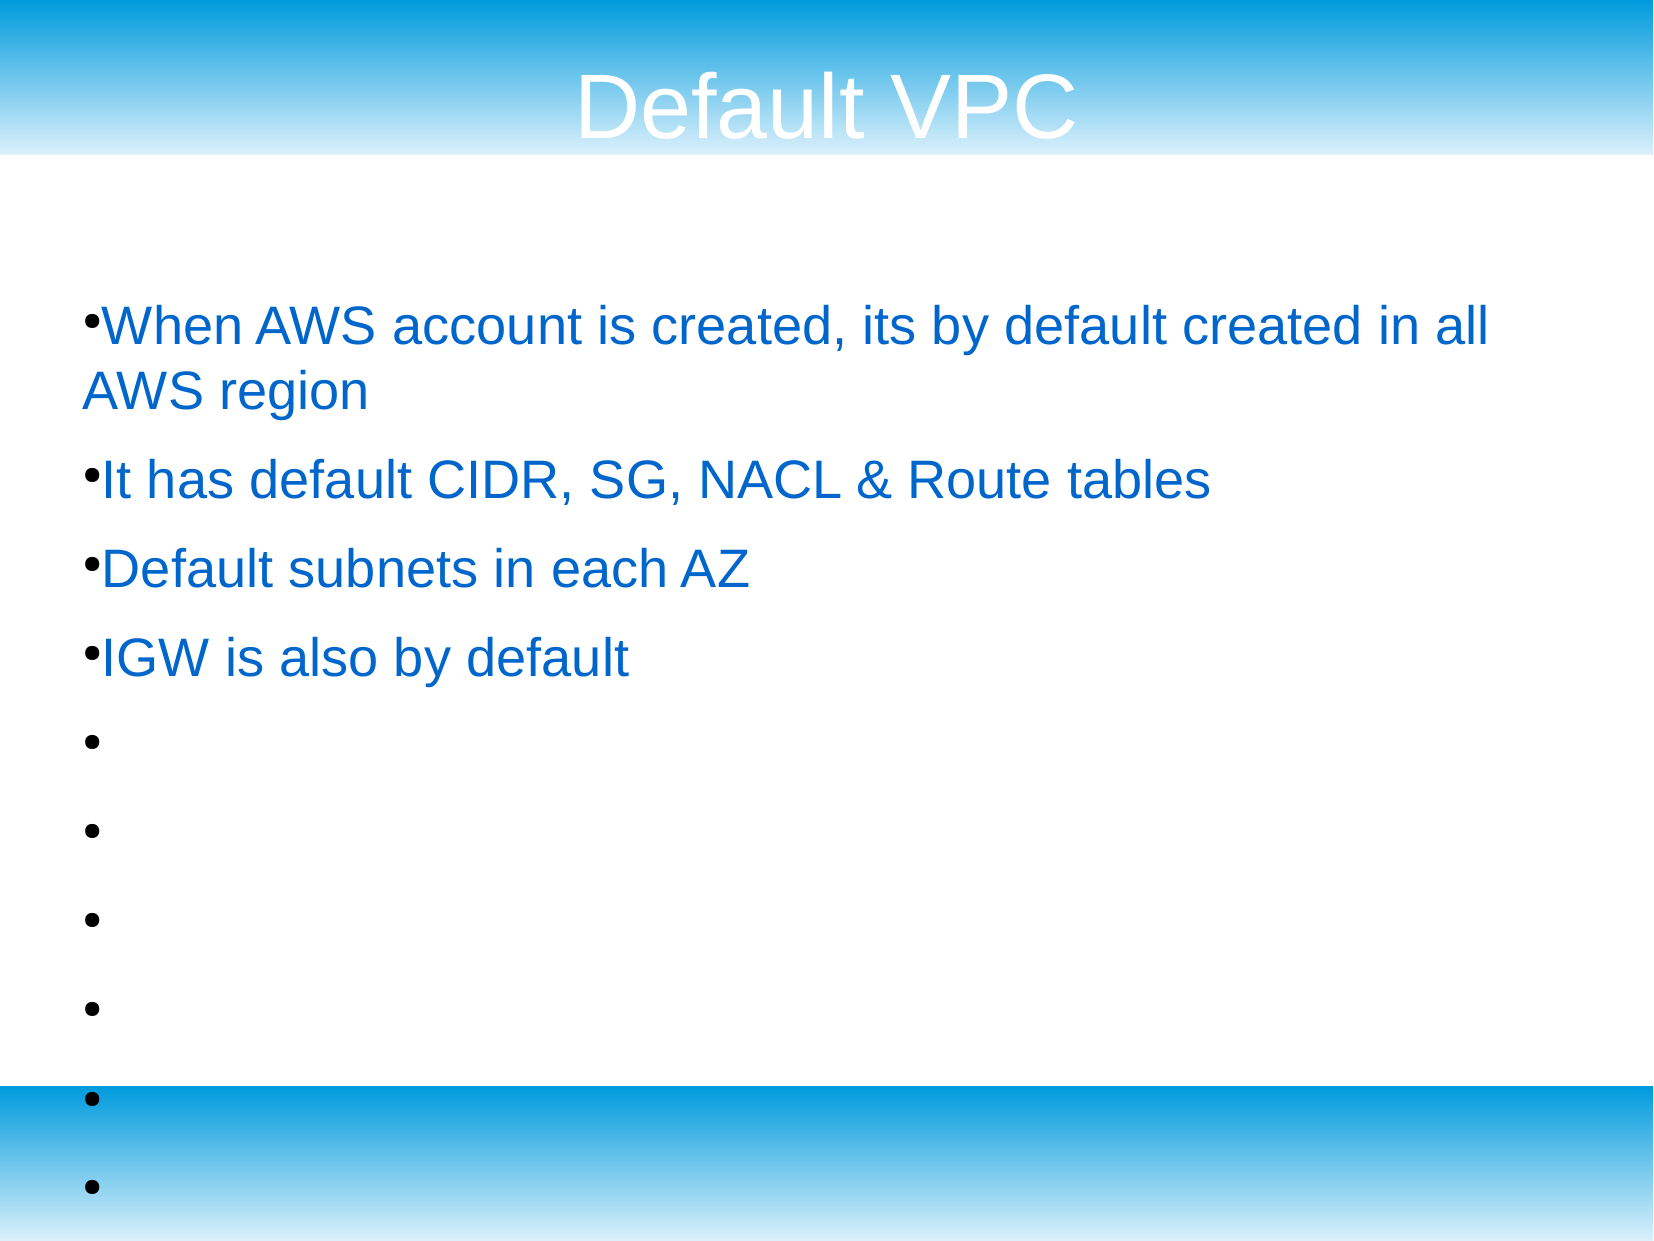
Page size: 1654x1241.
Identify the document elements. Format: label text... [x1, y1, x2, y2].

list When AWS account is created, its by default created in all AWS region It has default CIDR, SG, NACL & Route tables Default subnets in each AZ IGW is also by default [82, 290, 1571, 1010]
title Default VPC [82, 49, 1571, 155]
